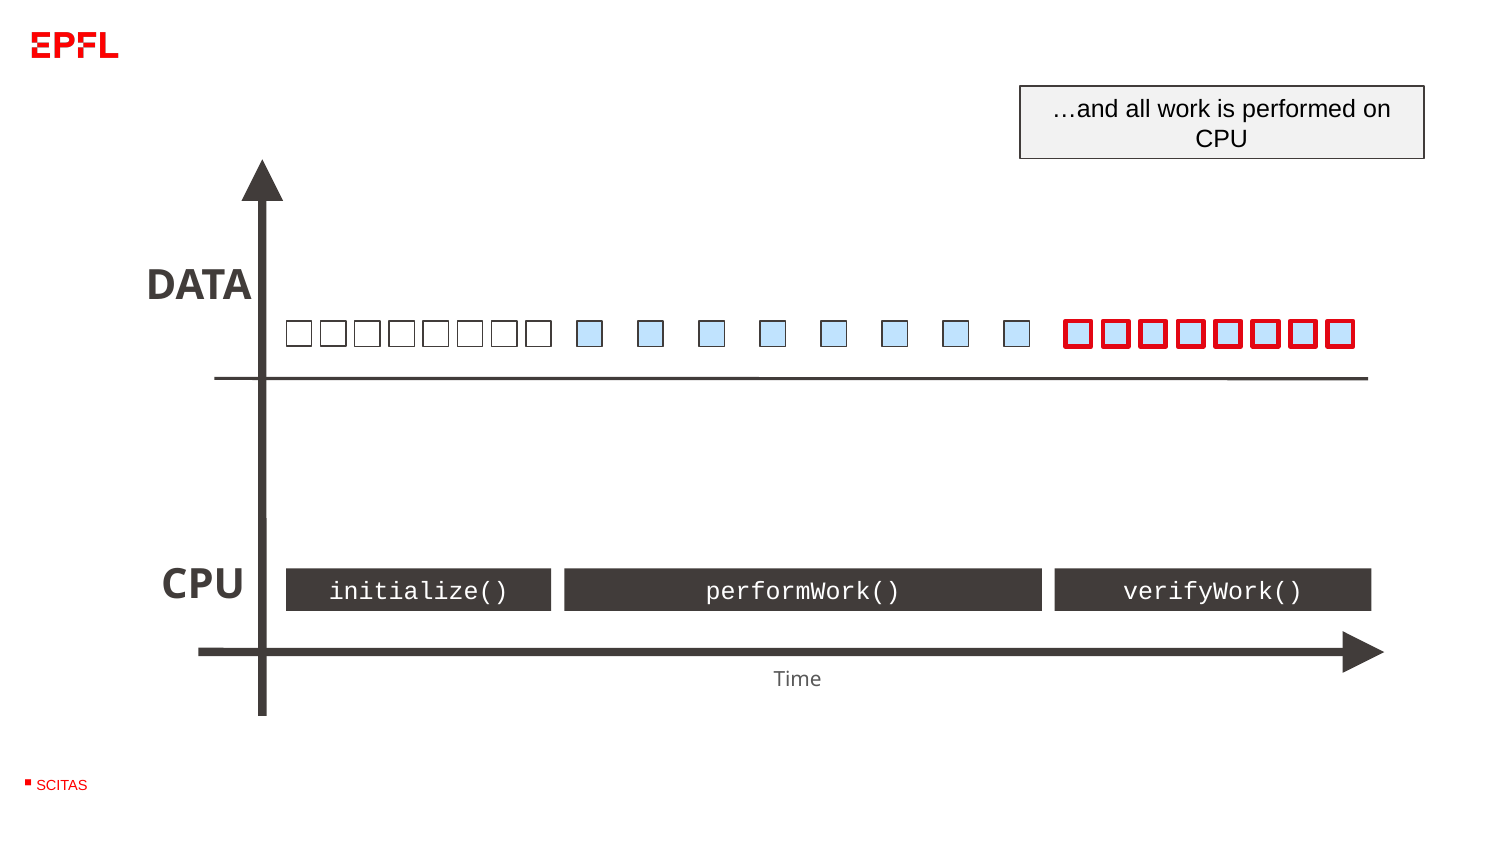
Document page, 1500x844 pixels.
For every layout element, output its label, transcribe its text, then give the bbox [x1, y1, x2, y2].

text_box CPU [148, 561, 259, 614]
text_box [1215, 320, 1241, 347]
text_box performWork() [564, 568, 1042, 611]
text_box [1102, 320, 1129, 347]
text_box [820, 321, 847, 347]
text_box [942, 321, 969, 347]
text_box [1252, 320, 1279, 347]
text_box DATA [133, 261, 274, 315]
text_box initialize() [286, 568, 552, 611]
text_box [698, 321, 725, 347]
text_box Time [761, 663, 859, 698]
text_box [759, 321, 786, 347]
text_box [1177, 320, 1204, 347]
text_box [881, 321, 908, 347]
text_box [1327, 320, 1354, 347]
text_box [1003, 321, 1030, 347]
text_box verifyWork() [1054, 568, 1372, 611]
text_box [576, 321, 603, 347]
picture [21, 21, 129, 69]
text_box [1065, 320, 1091, 347]
text_box [1140, 320, 1166, 347]
text_box …and all work is performed on CPU [1019, 85, 1424, 159]
text_box [1290, 320, 1316, 347]
text_box [637, 321, 664, 347]
